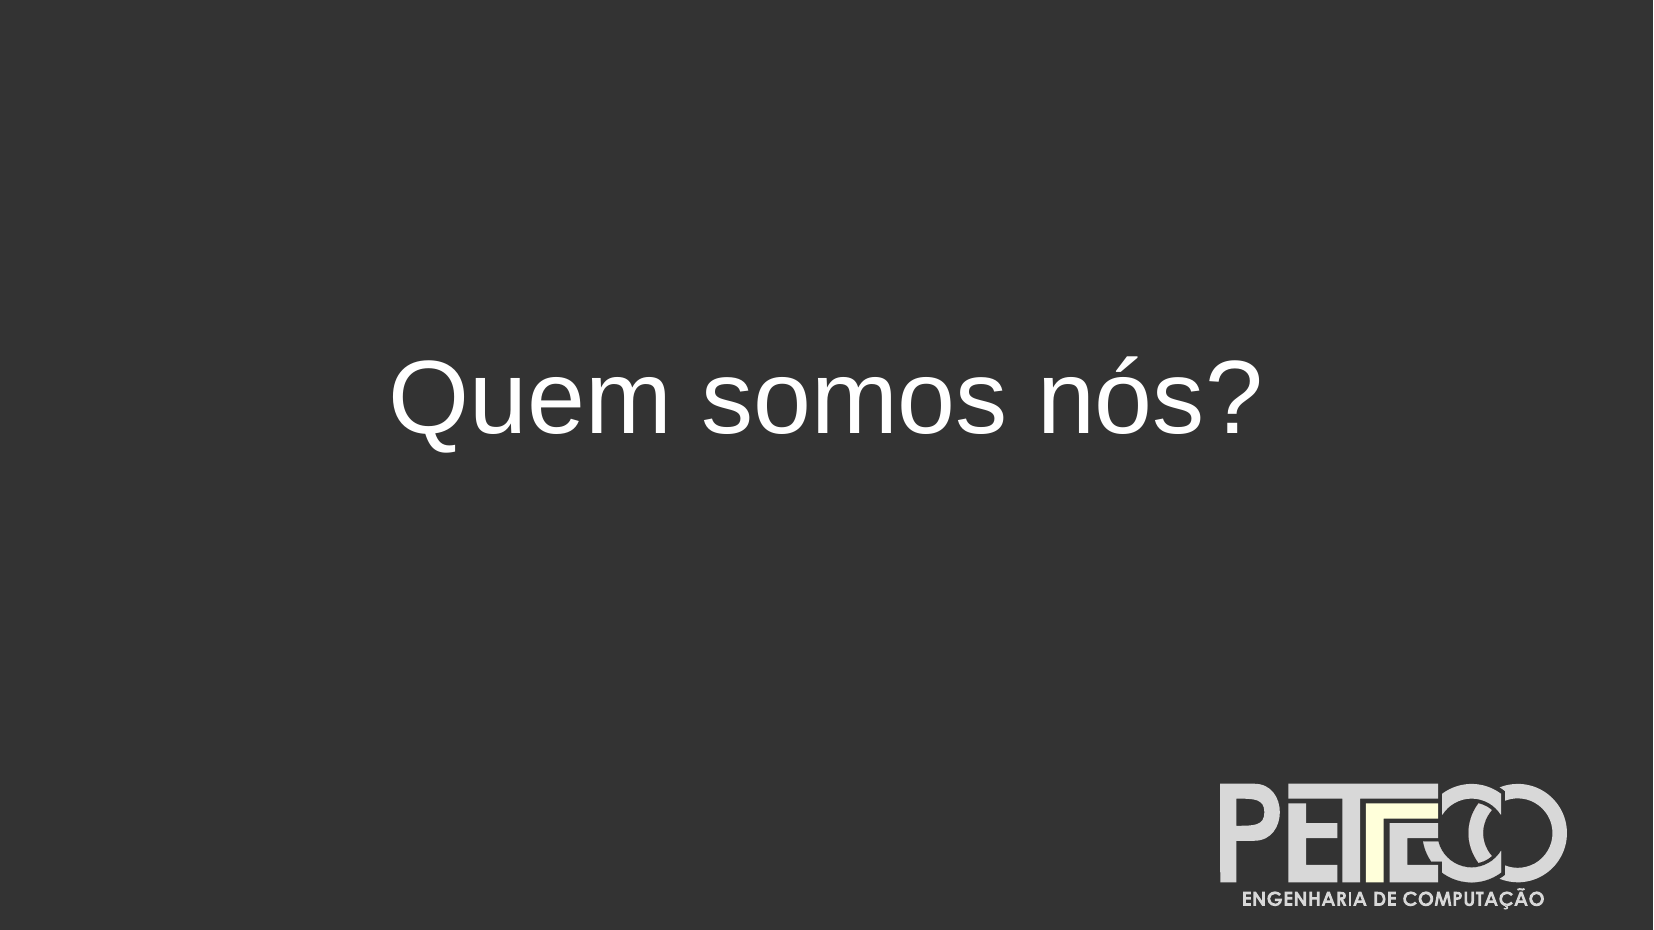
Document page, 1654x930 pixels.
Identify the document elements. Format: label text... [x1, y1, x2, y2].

subtitle Quem somos nós? [82, 37, 1571, 757]
